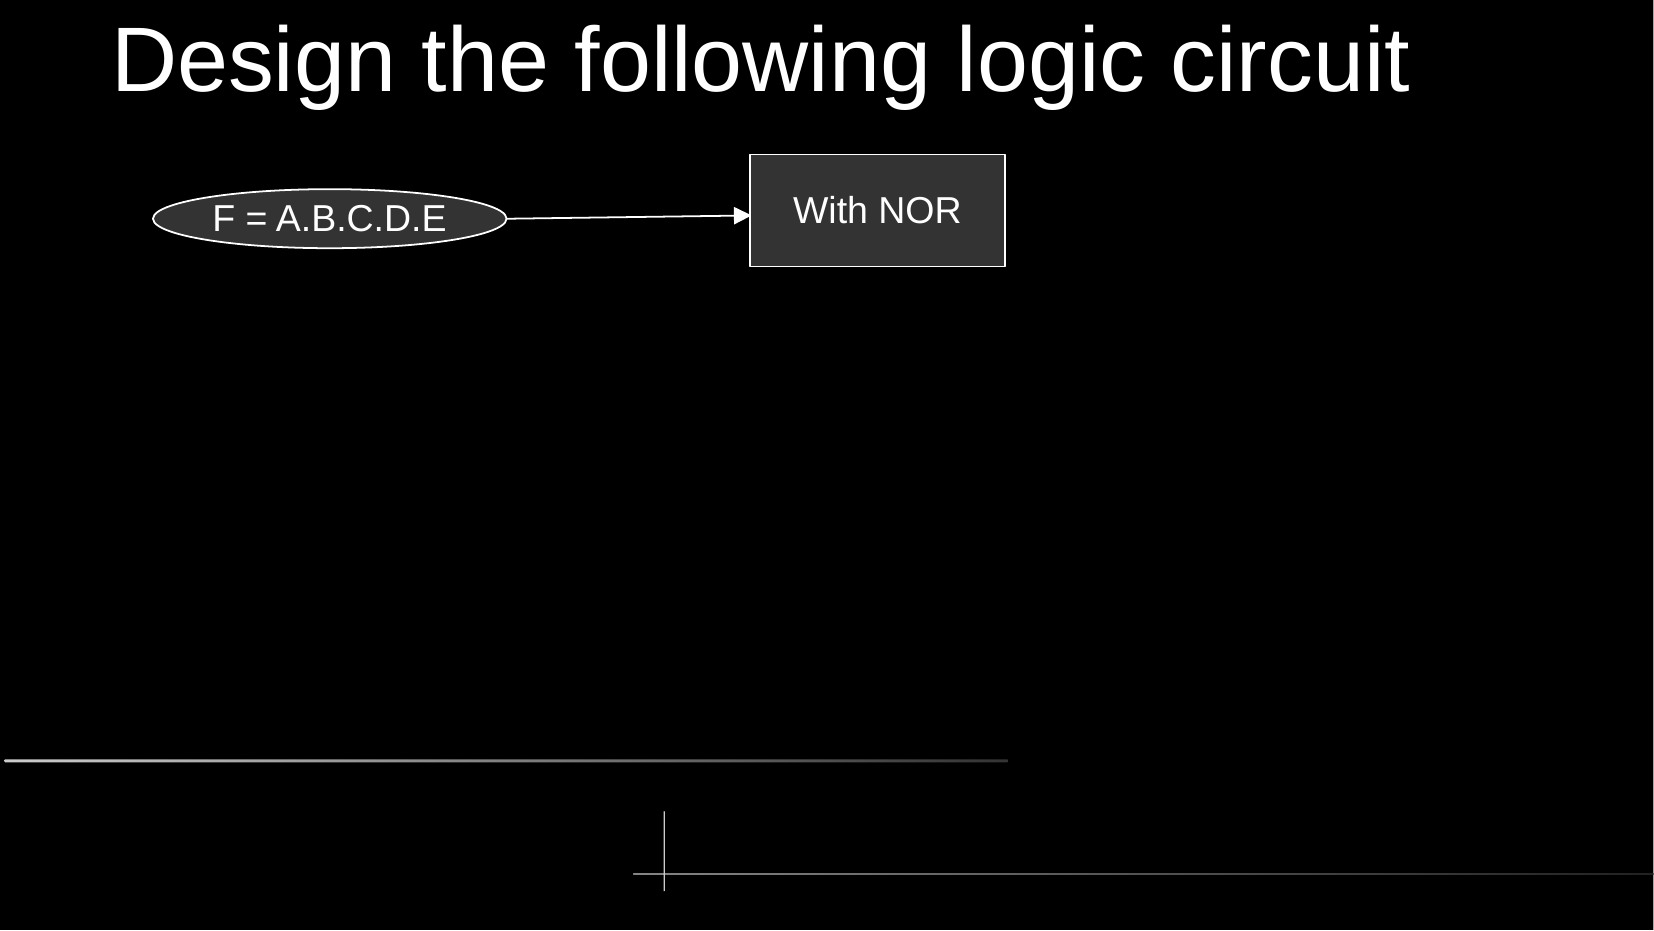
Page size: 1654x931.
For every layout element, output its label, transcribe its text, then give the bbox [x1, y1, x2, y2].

text_box With NOR [749, 154, 1005, 267]
title Design the following logic circuit [23, 5, 1501, 114]
text_box F = A.B.C.D.E [152, 189, 507, 249]
